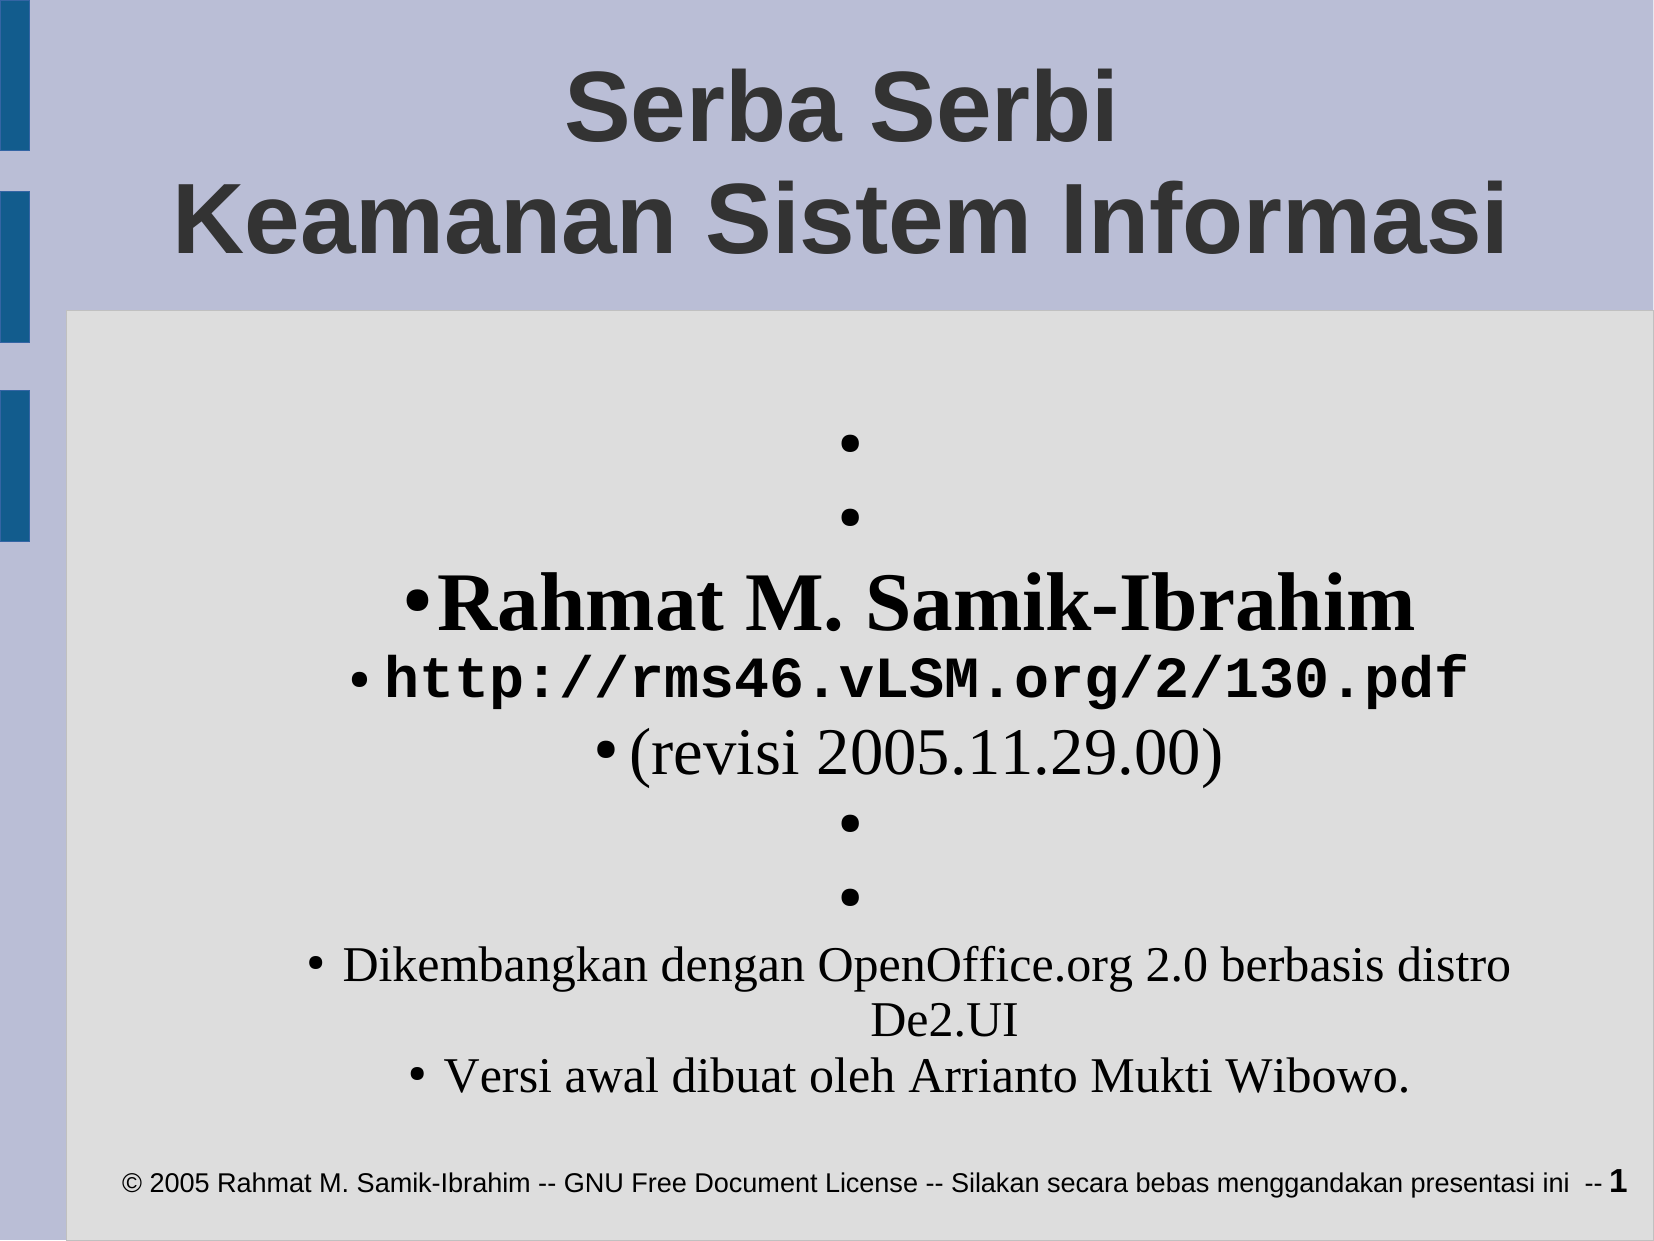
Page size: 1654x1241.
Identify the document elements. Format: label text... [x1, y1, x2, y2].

subtitle Rahmat M. Samik-Ibrahim http://rms46.vLSM.org/2/130.pdf (revisi 2005.11.29.00) Dikembangkan dengan OpenOffice.org 2.0 berbasis distro De2.UI Versi awal dibuat oleh Arrianto Mukti Wibowo. [178, 364, 1570, 1147]
title Serba Serbi Keamanan Sistem Informasi [35, 25, 1649, 301]
